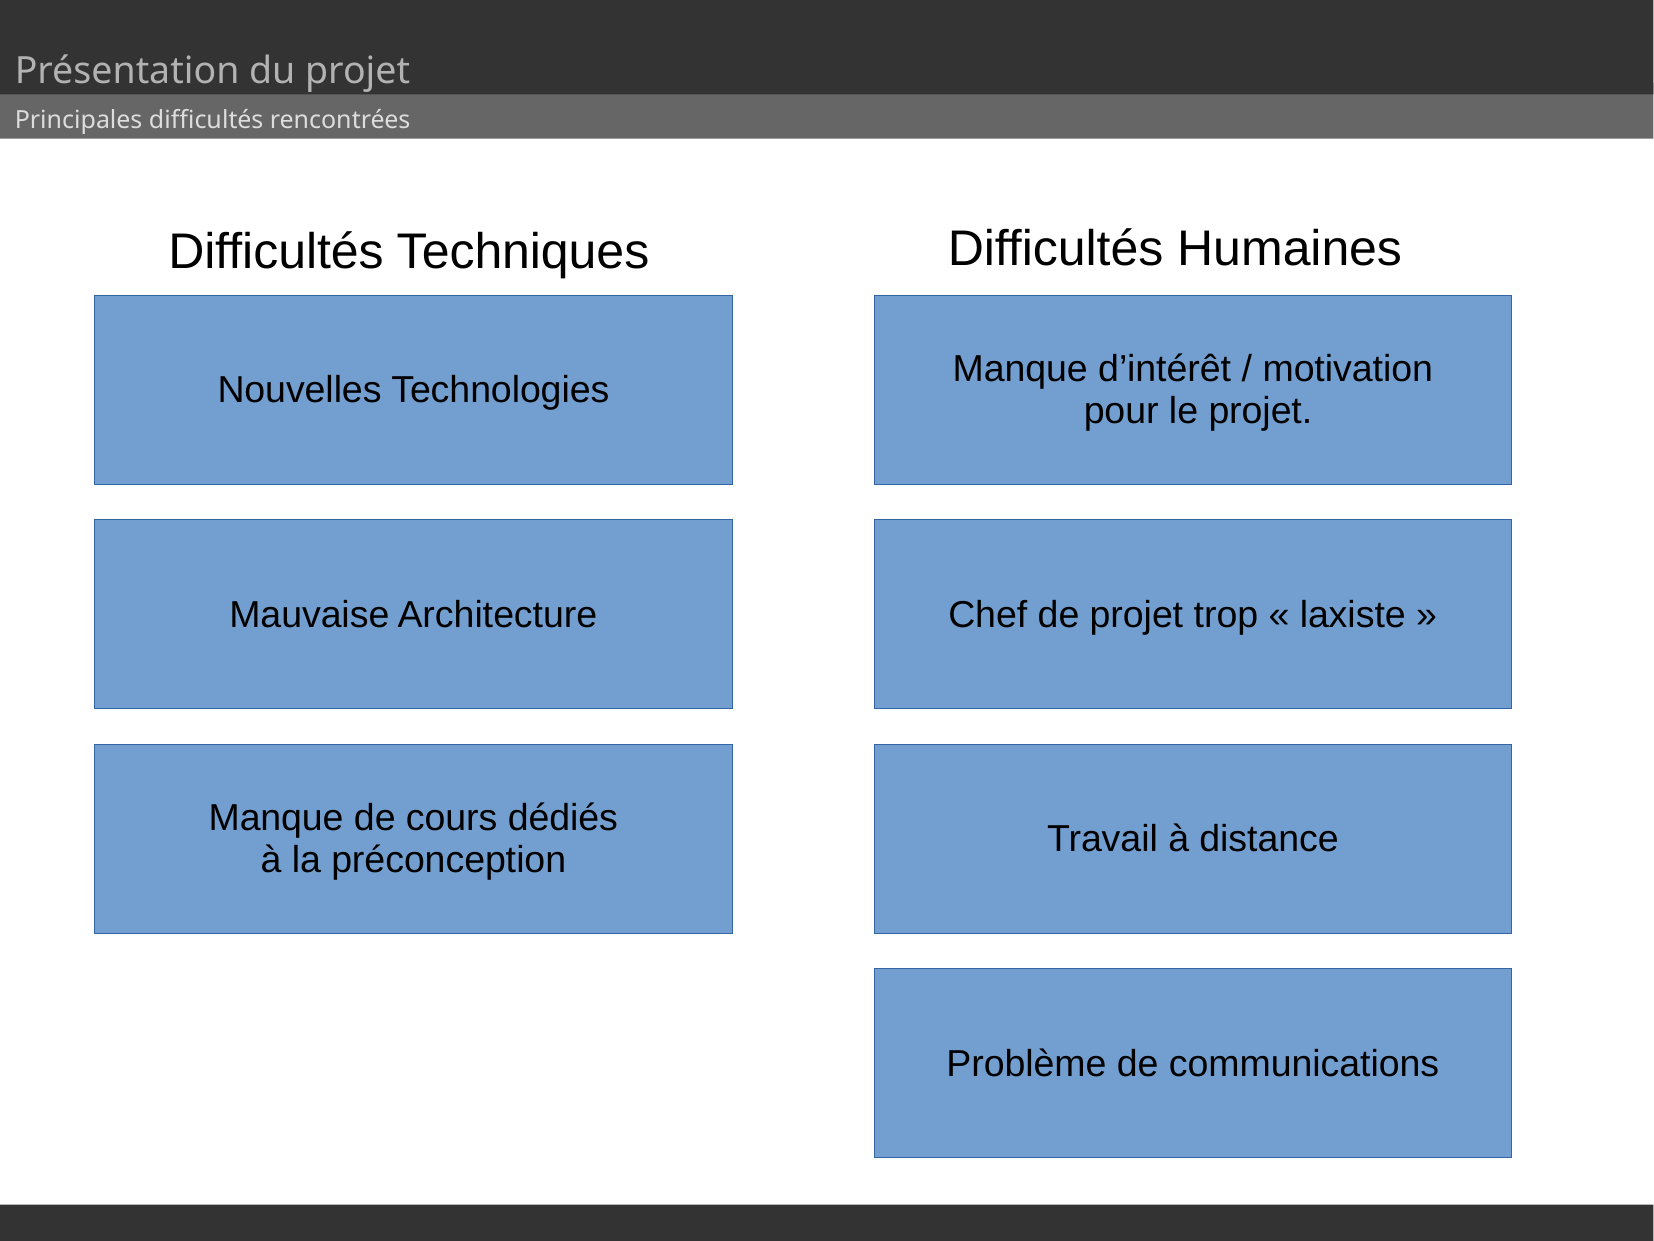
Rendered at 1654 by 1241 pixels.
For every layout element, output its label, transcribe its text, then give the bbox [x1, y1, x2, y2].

text_box Nouvelles Technologies [94, 295, 733, 485]
text_box Travail à distance [874, 744, 1512, 934]
text_box Difficultés Techniques [153, 216, 697, 295]
text_box [0, 1204, 1654, 1241]
text_box Présentation du projet [0, 35, 650, 94]
text_box Manque de cours dédiés à la préconception [94, 744, 733, 934]
text_box Mauvaise Architecture [94, 519, 733, 709]
text_box Manque d’intérêt / motivation pour le projet. [874, 295, 1512, 485]
text_box Problème de communications [874, 968, 1512, 1158]
text_box Difficultés Humaines [933, 212, 1477, 295]
text_box Principales difficultés rencontrées [0, 94, 1654, 139]
text_box [0, 0, 1654, 94]
text_box Chef de projet trop « laxiste » [874, 519, 1512, 709]
